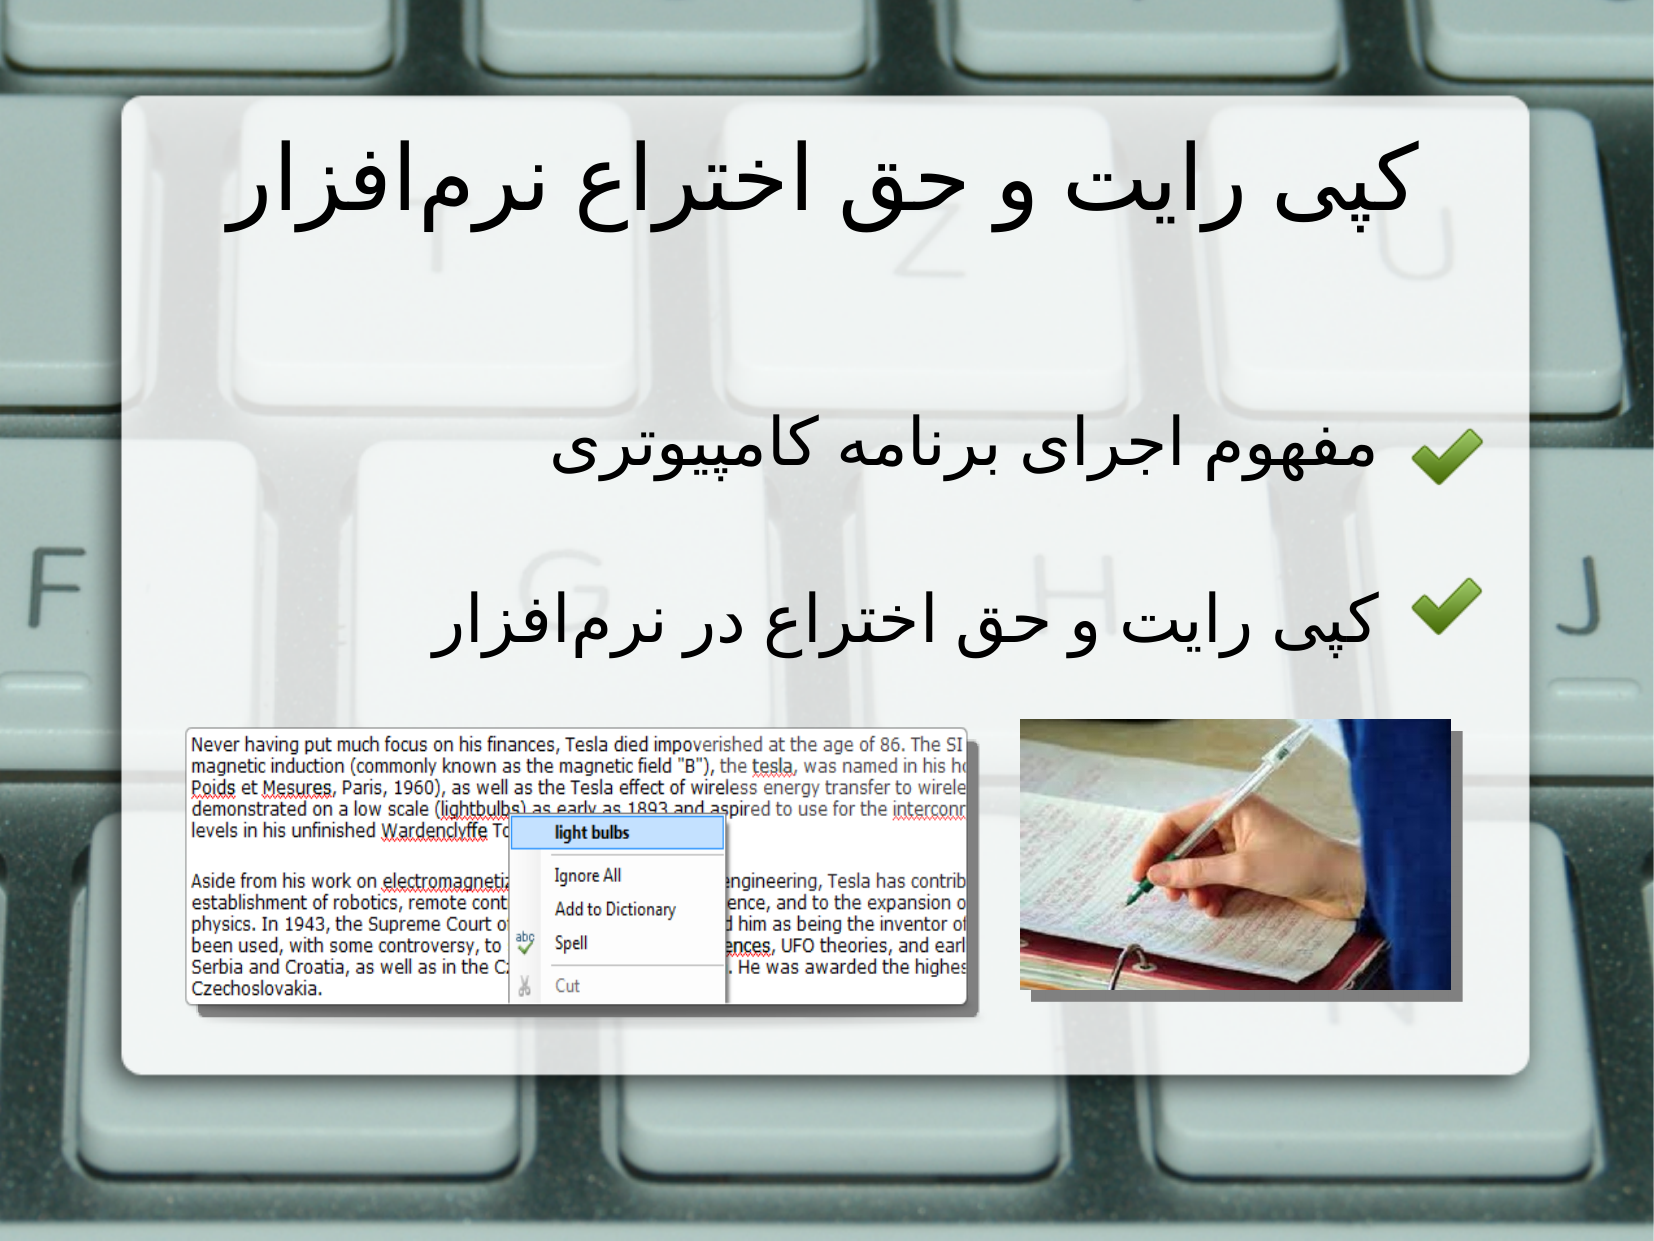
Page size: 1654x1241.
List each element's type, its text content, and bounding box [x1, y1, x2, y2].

text_box مفهوم اجرای برنامه کامپیوتری کپی رایت و حق اختراع در نرم‌افزار [150, 385, 1381, 691]
title کپی رایت و حق اختراع نرم‌افزار [120, 105, 1531, 272]
picture [0, 0, 1654, 1241]
